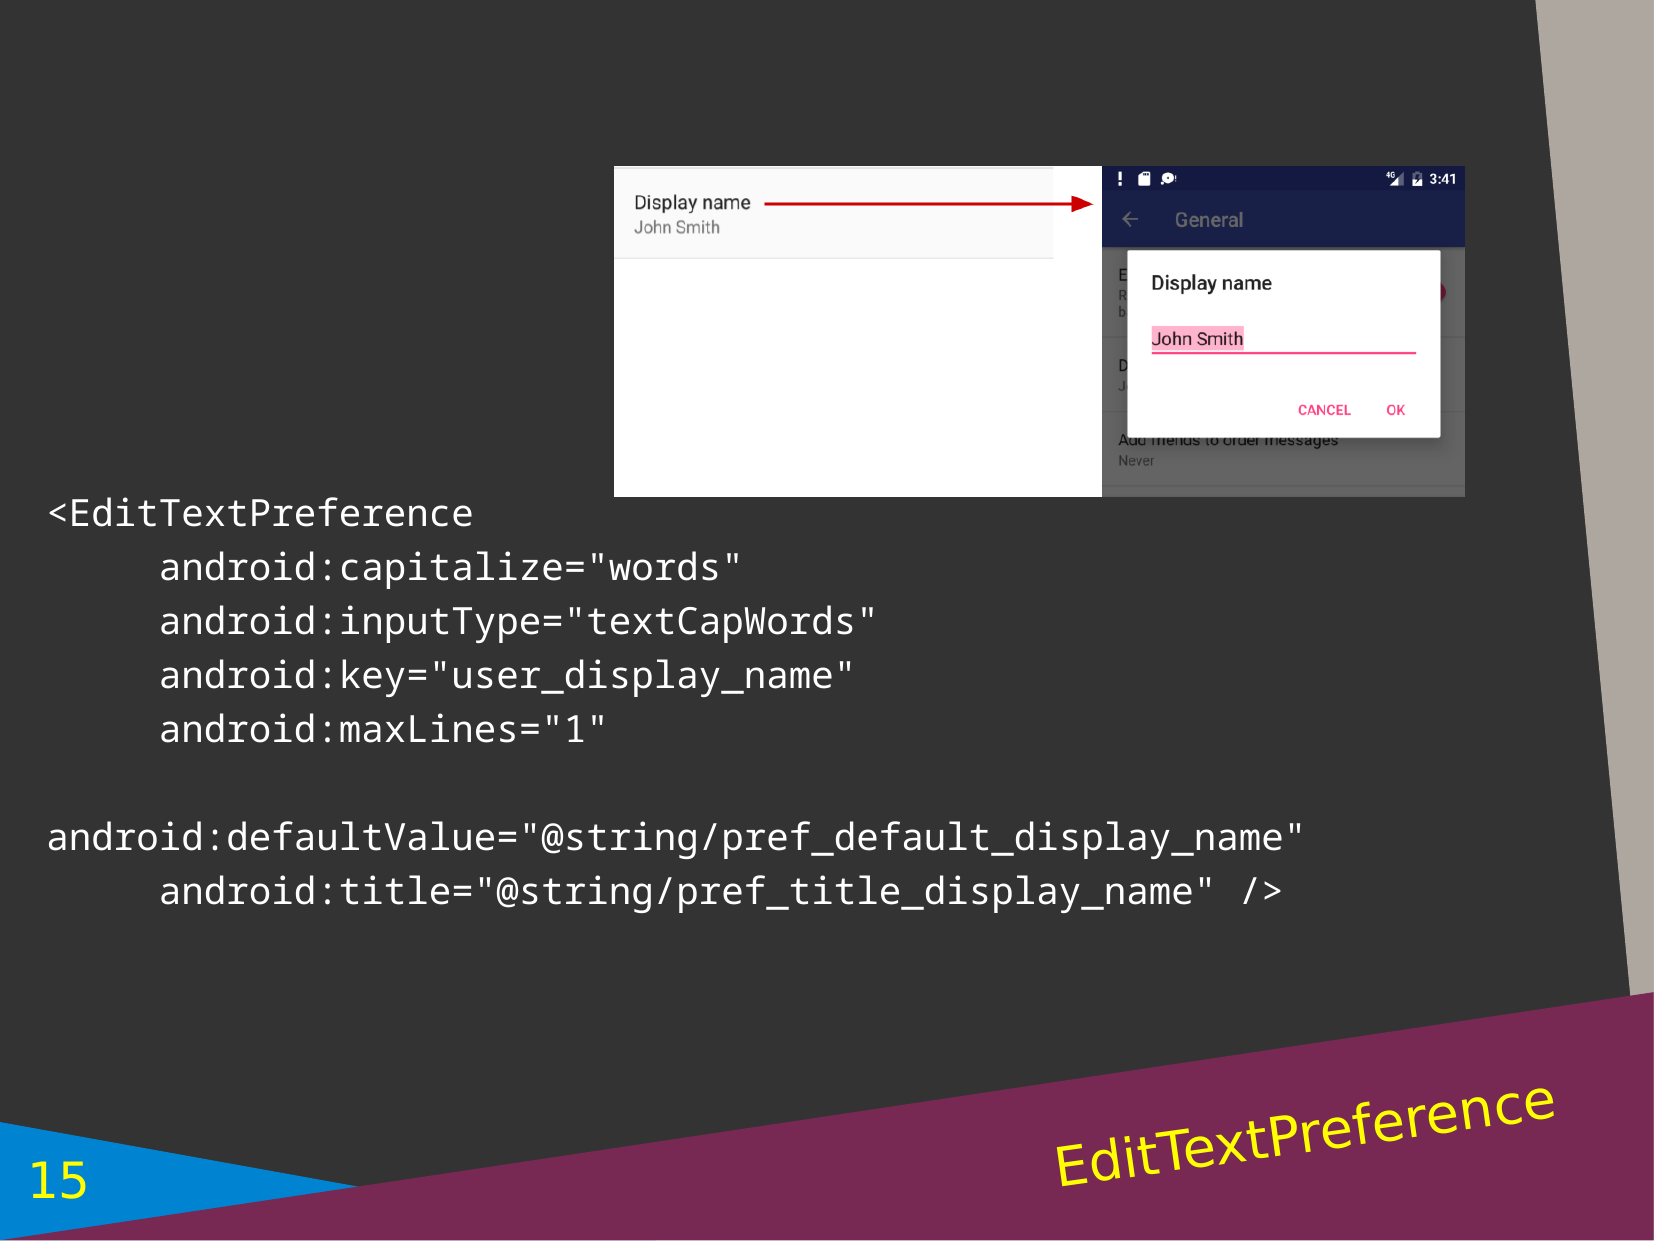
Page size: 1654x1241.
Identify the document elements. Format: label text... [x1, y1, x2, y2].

list <EditTextPreference android:capitalize="words" android:inputType="textCapWords" android:key="user_display_name" android:maxLines="1" android:defaultValue="@string/pref_default_display_name" android:title="@string/pref_title_display_name" /> [31, 366, 1430, 919]
title EditTextPreference [956, 995, 1654, 1241]
picture [614, 166, 1465, 497]
